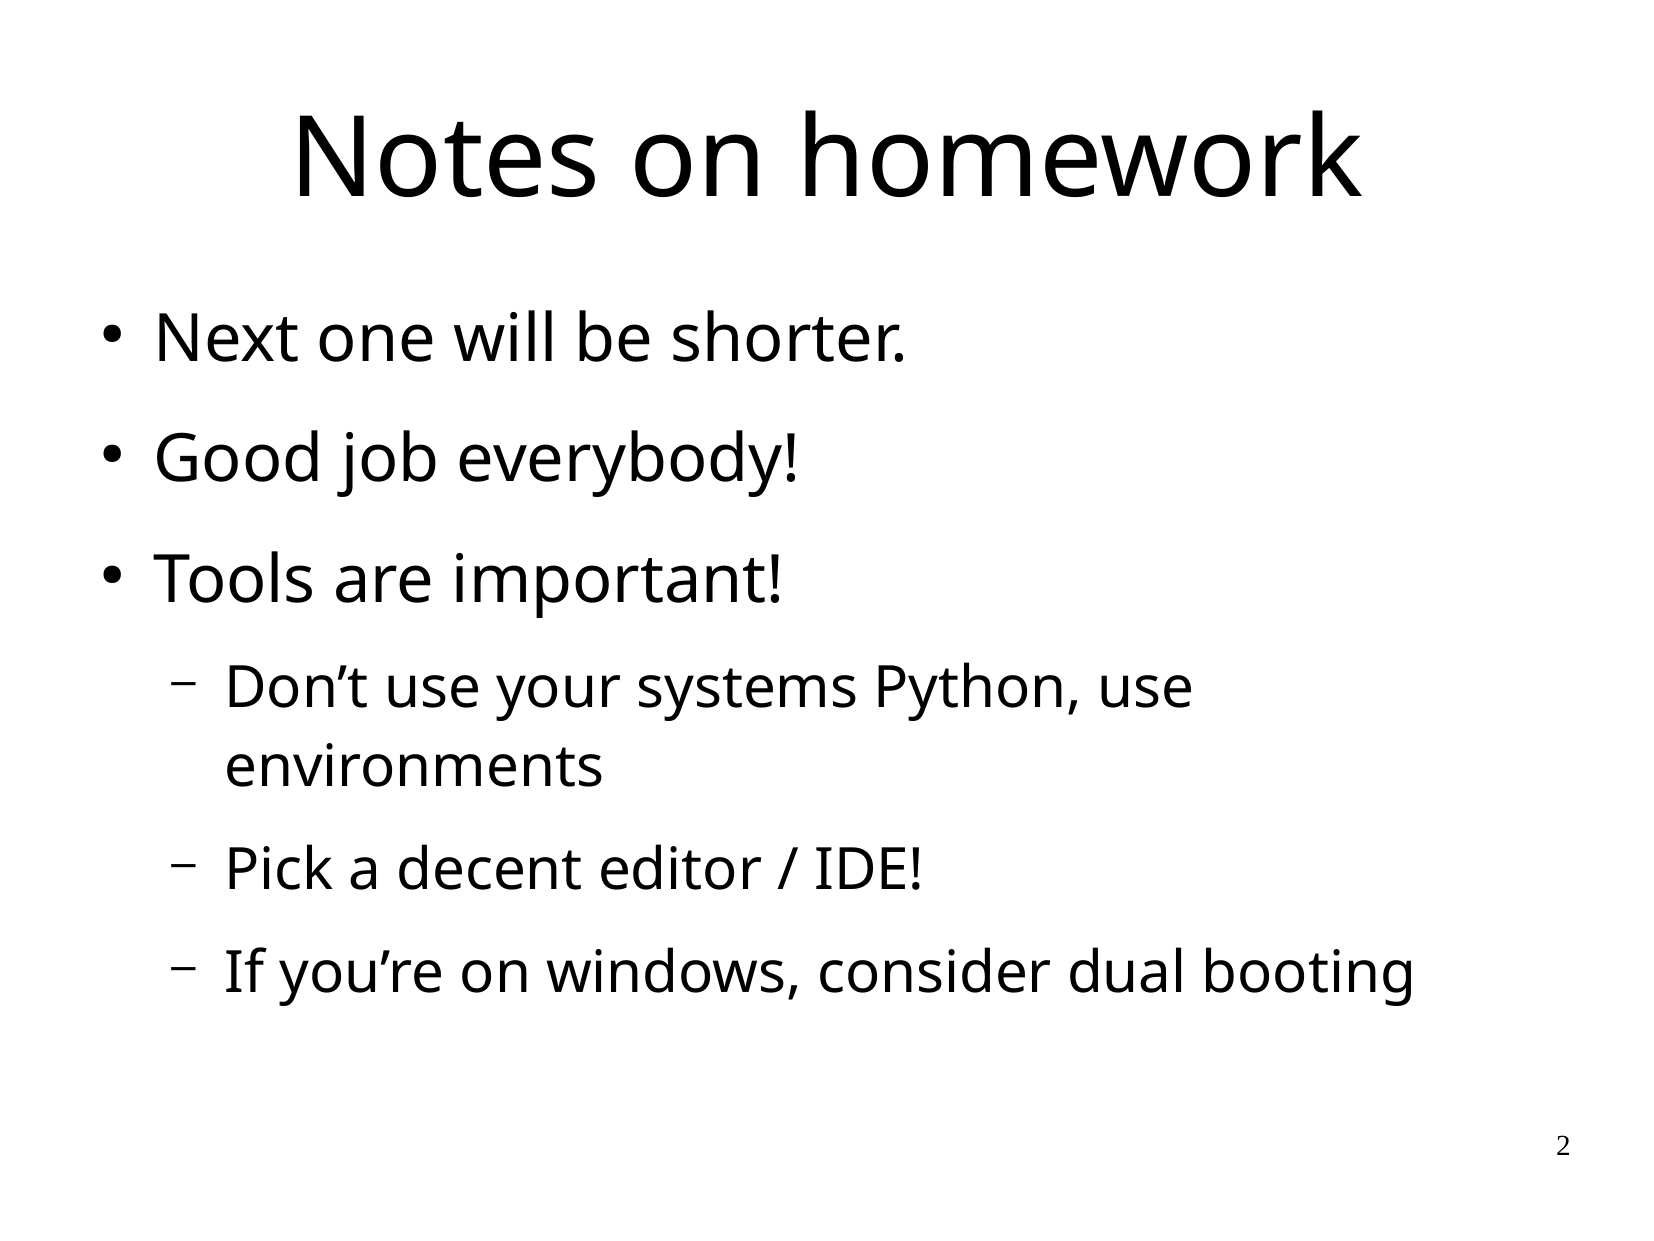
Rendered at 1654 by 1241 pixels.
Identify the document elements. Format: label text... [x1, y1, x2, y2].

title Notes on homework [82, 49, 1571, 257]
list Next one will be shorter. Good job everybody! Tools are important! Don’t use your systems Python, use environments Pick a decent editor / IDE! If you’re on windows, consider dual booting [82, 290, 1571, 1010]
